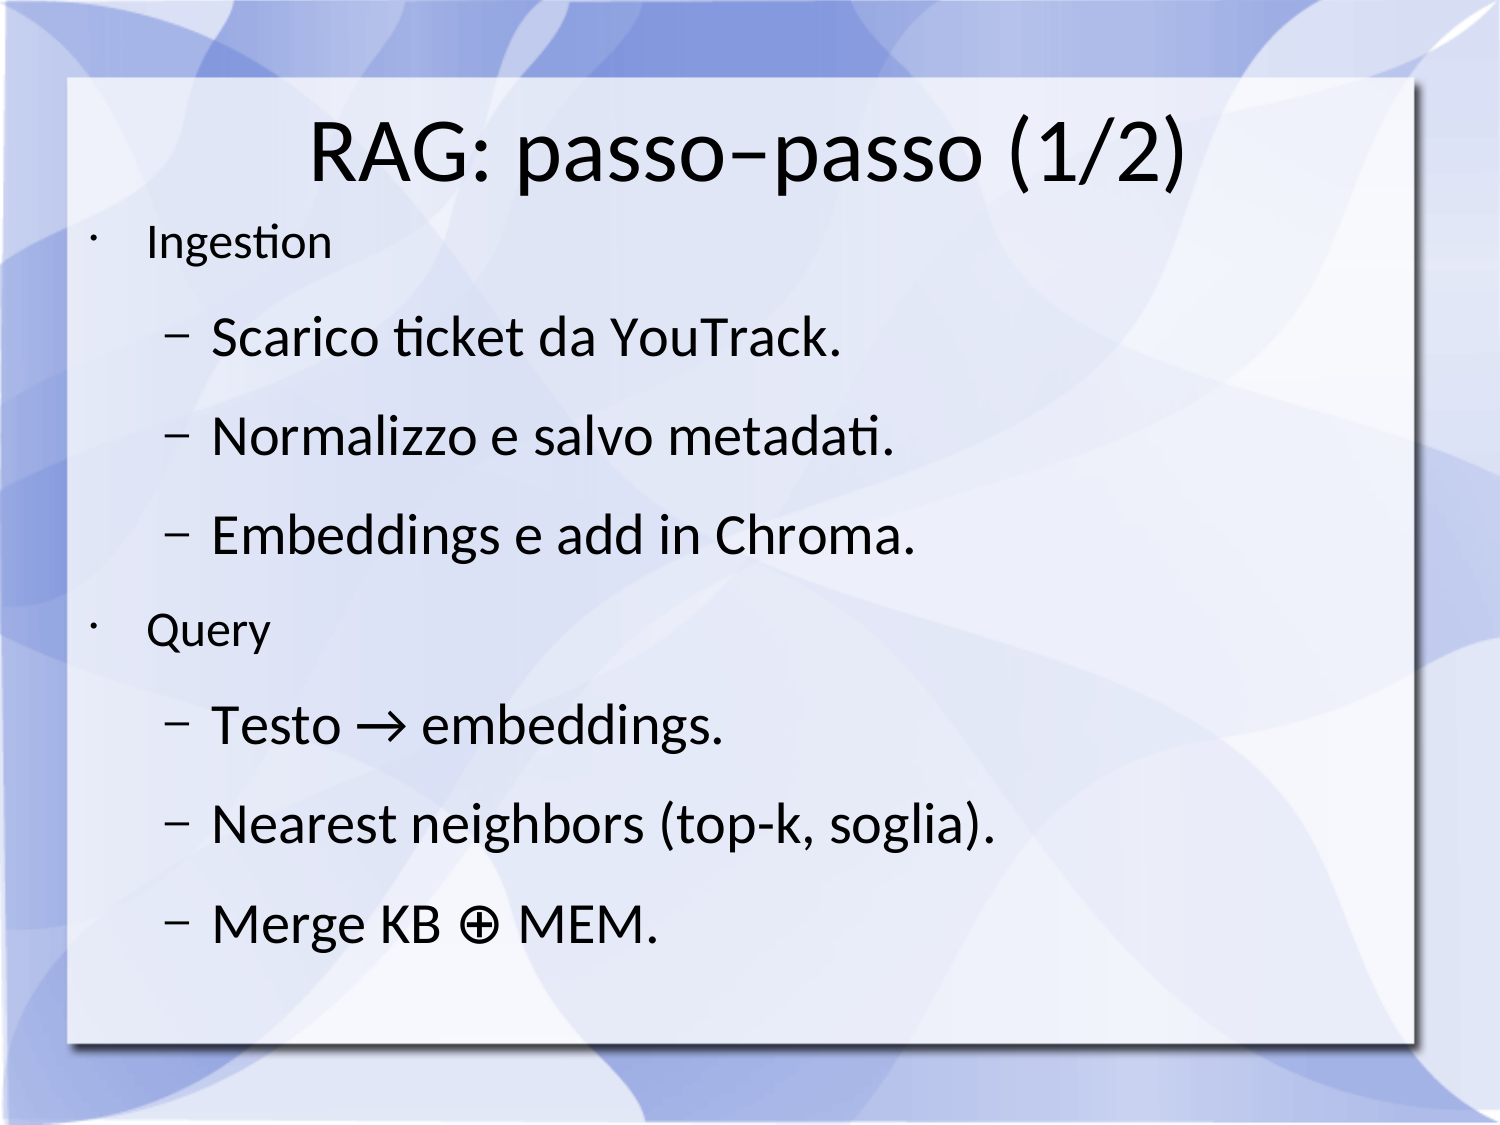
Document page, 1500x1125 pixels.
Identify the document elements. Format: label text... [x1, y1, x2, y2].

picture [0, 0, 1500, 1125]
title RAG: passo–passo (1/2) [75, 82, 1425, 200]
list Ingestion Scarico ticket da YouTrack. Normalizzo e salvo metadati. Embeddings e add in Chroma. Query Testo → embeddings. Nearest neighbors (top-k, soglia). Merge KB ⊕ MEM. [75, 200, 1425, 944]
